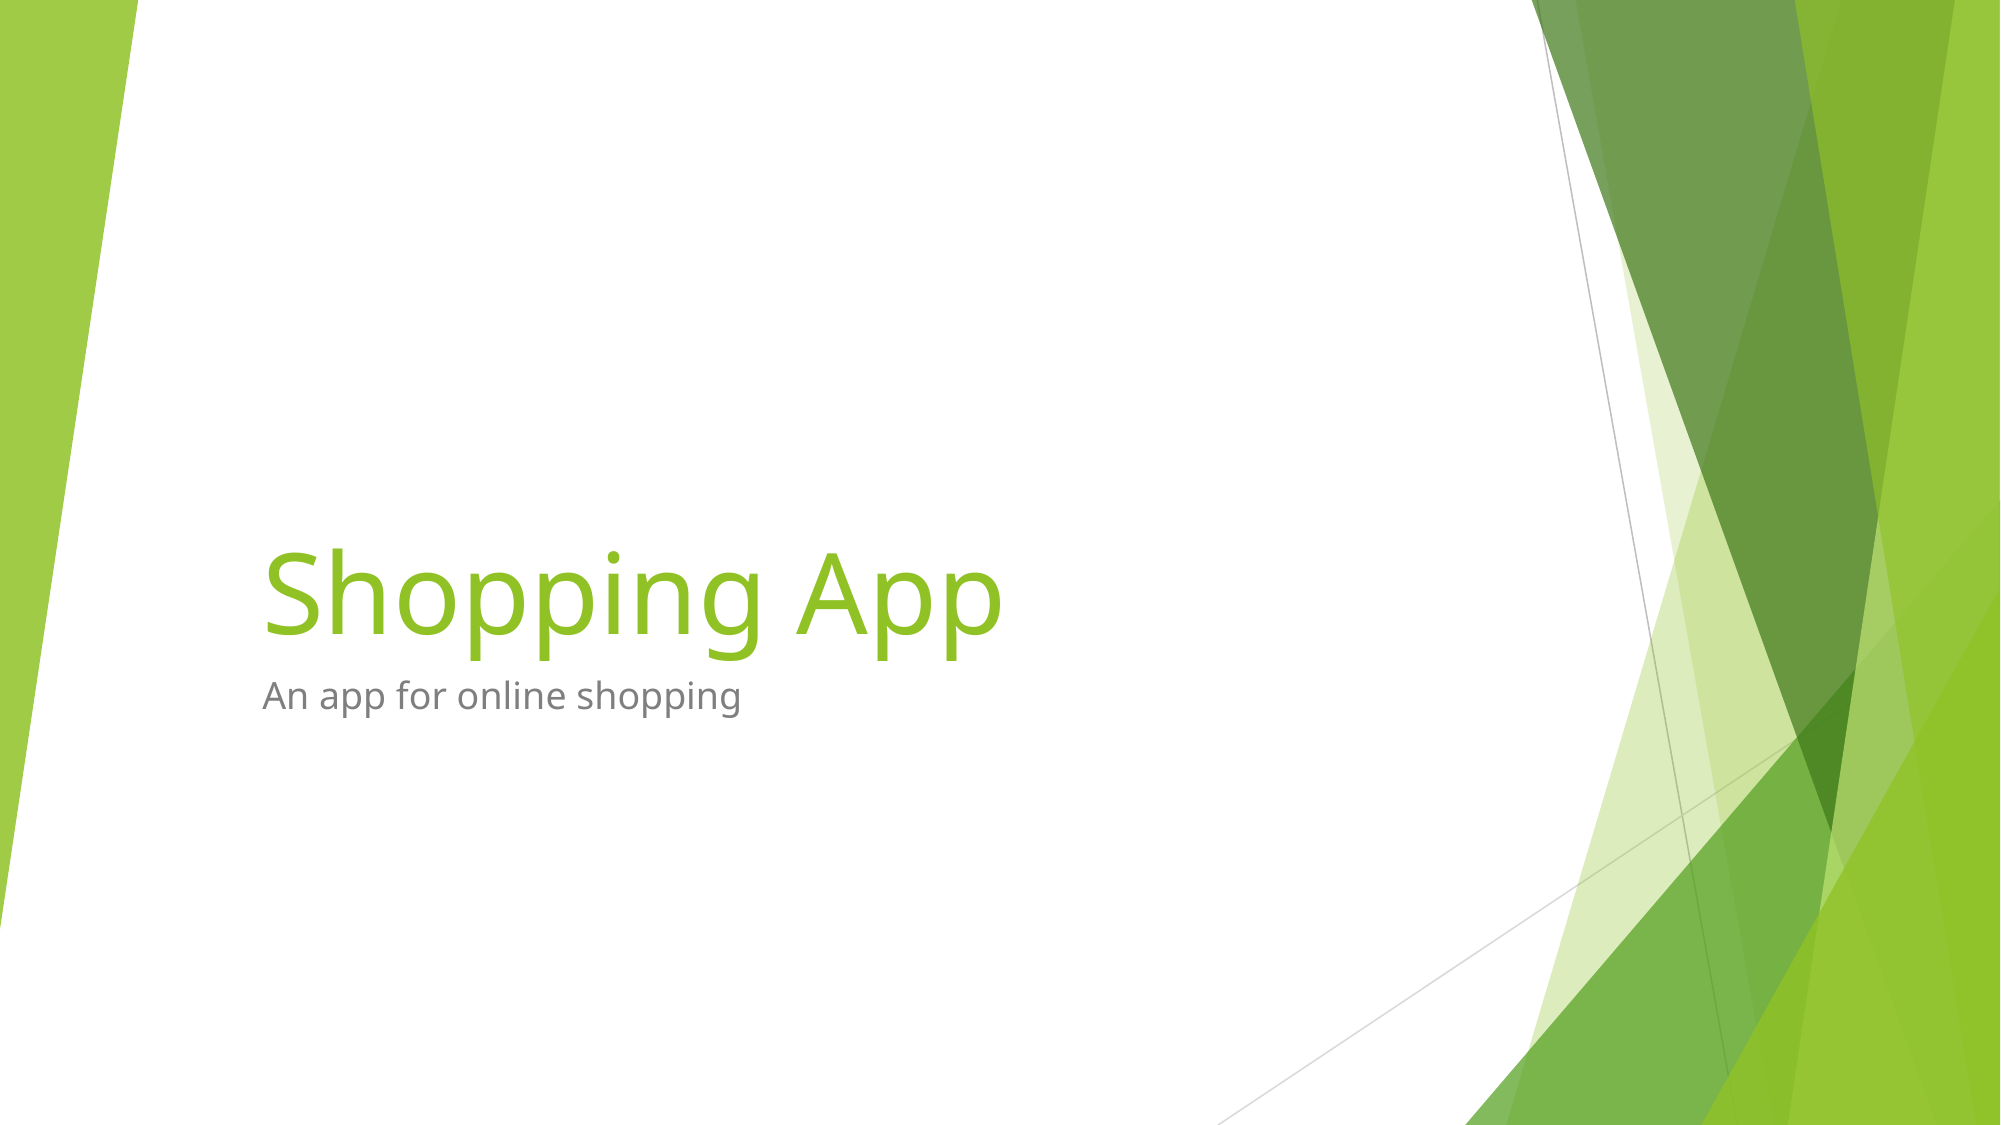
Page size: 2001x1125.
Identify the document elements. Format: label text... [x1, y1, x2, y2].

subtitle An app for online shopping [247, 664, 1522, 845]
title Shopping App [247, 394, 1522, 664]
